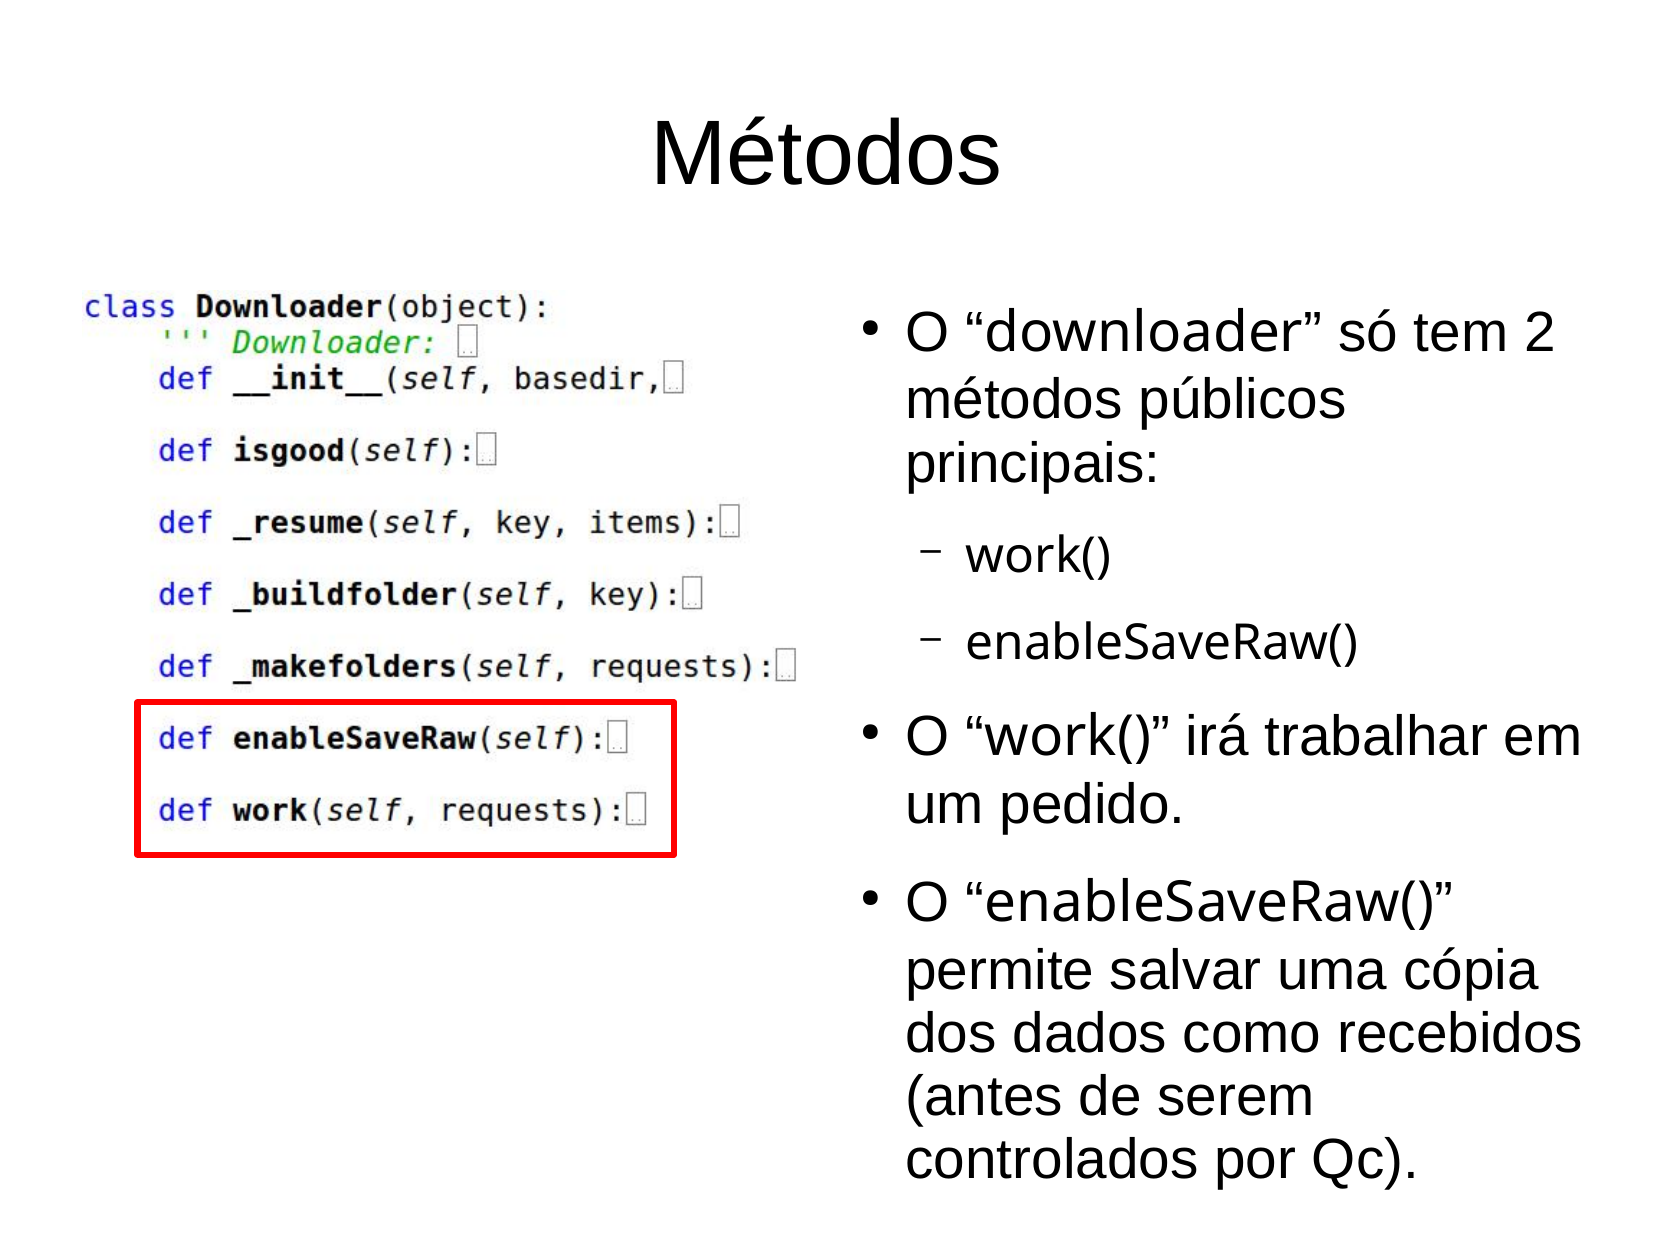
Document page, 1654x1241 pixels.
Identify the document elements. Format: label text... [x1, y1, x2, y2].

list O “downloader” só tem 2 métodos públicos principais: work() enableSaveRaw() O “work()” irá trabalhar em um pedido. O “enableSaveRaw()” permite salvar uma cópia dos dados como recebidos (antes de serem controlados por Qc). [845, 290, 1601, 1196]
picture [141, 705, 671, 834]
picture [82, 290, 809, 834]
title Métodos [82, 49, 1571, 257]
